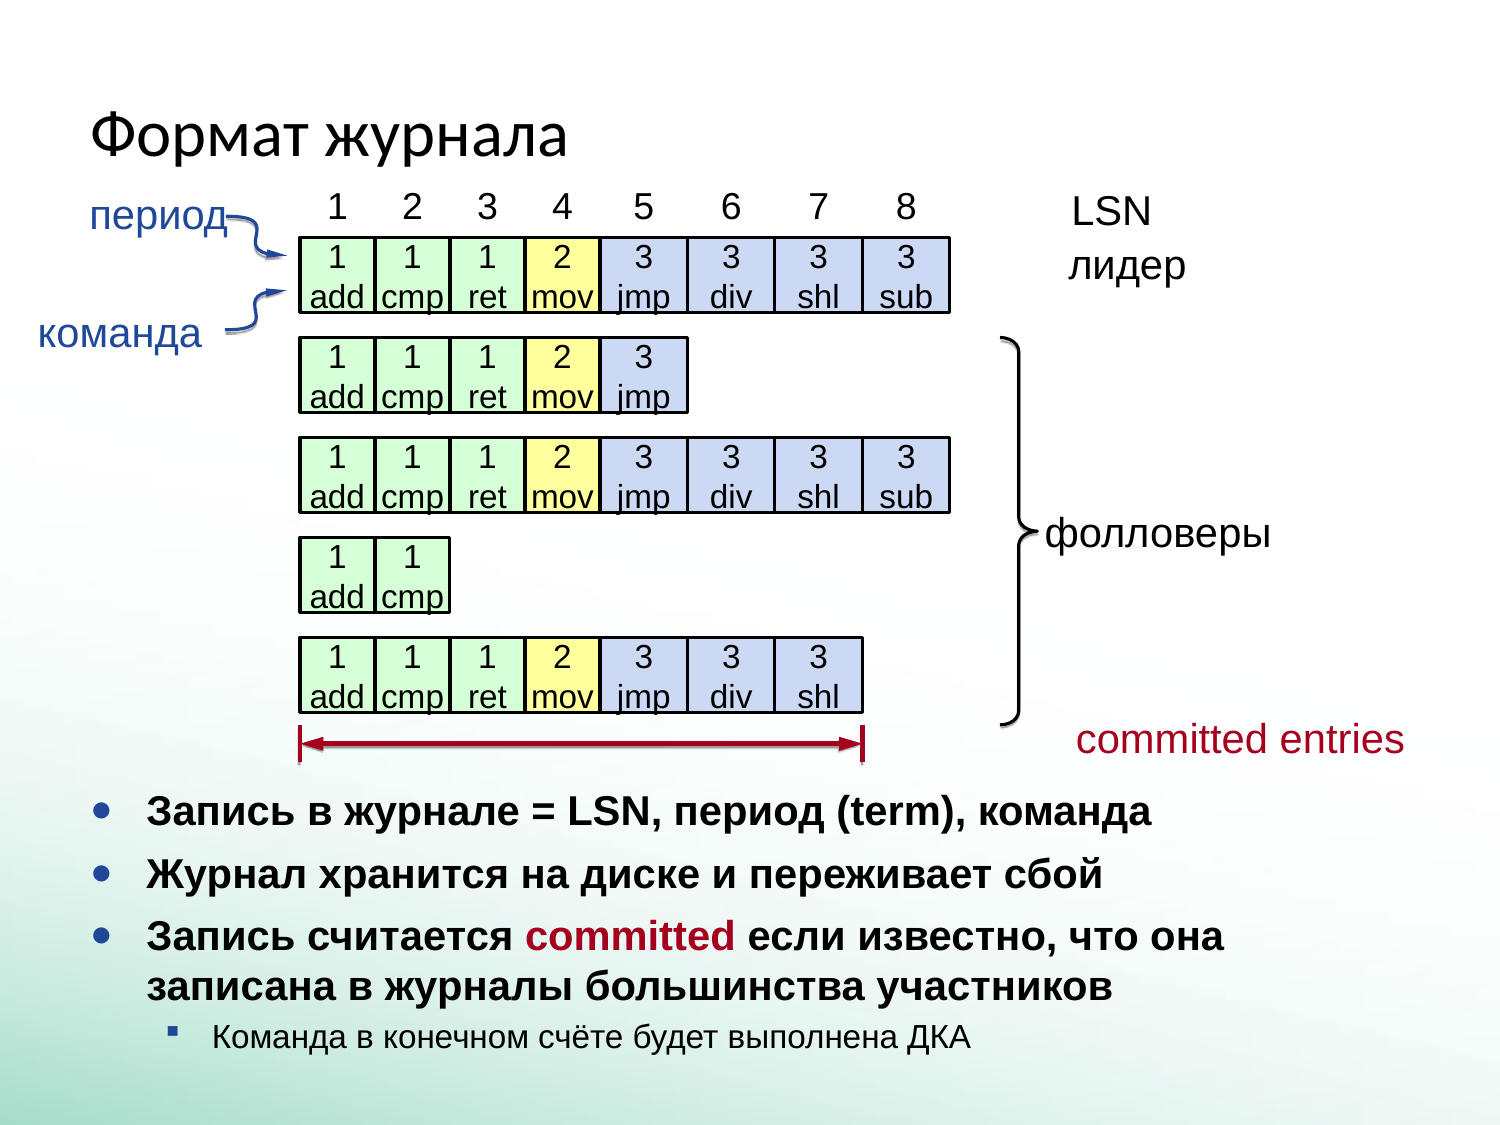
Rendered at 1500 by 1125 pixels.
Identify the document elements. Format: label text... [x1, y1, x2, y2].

text_box период [141, 209, 153, 227]
text_box фолловеры [1044, 505, 1272, 557]
text_box 3 jmp [600, 437, 687, 513]
text_box 1 add [299, 337, 374, 413]
text_box команда [37, 305, 203, 357]
text_box 1 ret [449, 237, 524, 313]
text_box 1 ret [449, 337, 524, 413]
text_box 6 [687, 174, 774, 235]
text_box 1 cmp [374, 337, 449, 413]
text_box 4 [524, 174, 599, 235]
text_box 1 cmp [430, 492, 439, 506]
text_box 3 div [687, 637, 774, 713]
text_box 3 jmp [600, 637, 687, 713]
text_box 3 div [687, 437, 774, 513]
text_box лидер [1068, 237, 1187, 289]
text_box 2 mov [524, 337, 600, 413]
text_box 3 div [687, 237, 774, 313]
text_box 3 jmp [657, 492, 666, 506]
text_box 1 cmp [374, 237, 449, 313]
text_box 2 mov [524, 237, 600, 313]
text_box 3 jmp [600, 237, 687, 313]
text_box 1 cmp [374, 537, 450, 613]
text_box 1 ret [449, 637, 524, 713]
text_box 1 [299, 174, 374, 235]
text_box 1 cmp [374, 637, 449, 713]
text_box 3 jmp [600, 337, 688, 413]
text_box 1 cmp [430, 292, 439, 306]
text_box 3 shl [774, 437, 862, 513]
picture [0, 0, 1500, 1125]
text_box 3 [449, 174, 524, 235]
text_box 1 cmp [430, 592, 439, 606]
list Запись в журнале = LSN, период (term), команда Журнал хранится на диске и переживает сбой Запись считается committed если известно, что она записана в журналы большинства участников Команда в конечном счёте будет выполнена ДКА [75, 776, 1425, 1014]
text_box 2 mov [524, 437, 600, 513]
text_box 3 sub [862, 437, 950, 513]
text_box 1 add [299, 437, 374, 513]
text_box 1 ret [449, 437, 524, 513]
text_box 3 jmp [657, 692, 666, 706]
text_box 2 [374, 174, 449, 235]
text_box 8 [862, 174, 950, 235]
text_box 3 sub [862, 237, 950, 313]
text_box период [89, 187, 229, 238]
text_box 1 add [299, 637, 374, 713]
text_box 1 add [299, 537, 374, 613]
text_box committed entries [1075, 712, 1406, 763]
text_box 1 cmp [374, 437, 449, 513]
text_box 2 mov [524, 637, 600, 713]
text_box 3 shl [774, 237, 862, 313]
text_box 5 [599, 174, 687, 235]
text_box LSN [1071, 184, 1153, 235]
text_box 1 cmp [430, 692, 439, 706]
text_box 7 [774, 174, 862, 235]
text_box 3 jmp [657, 392, 666, 406]
text_box 3 shl [774, 637, 863, 713]
title Формат журнала [75, 79, 1425, 180]
text_box 3 jmp [657, 292, 666, 306]
text_box 1 cmp [430, 392, 439, 406]
text_box 1 add [299, 237, 374, 313]
